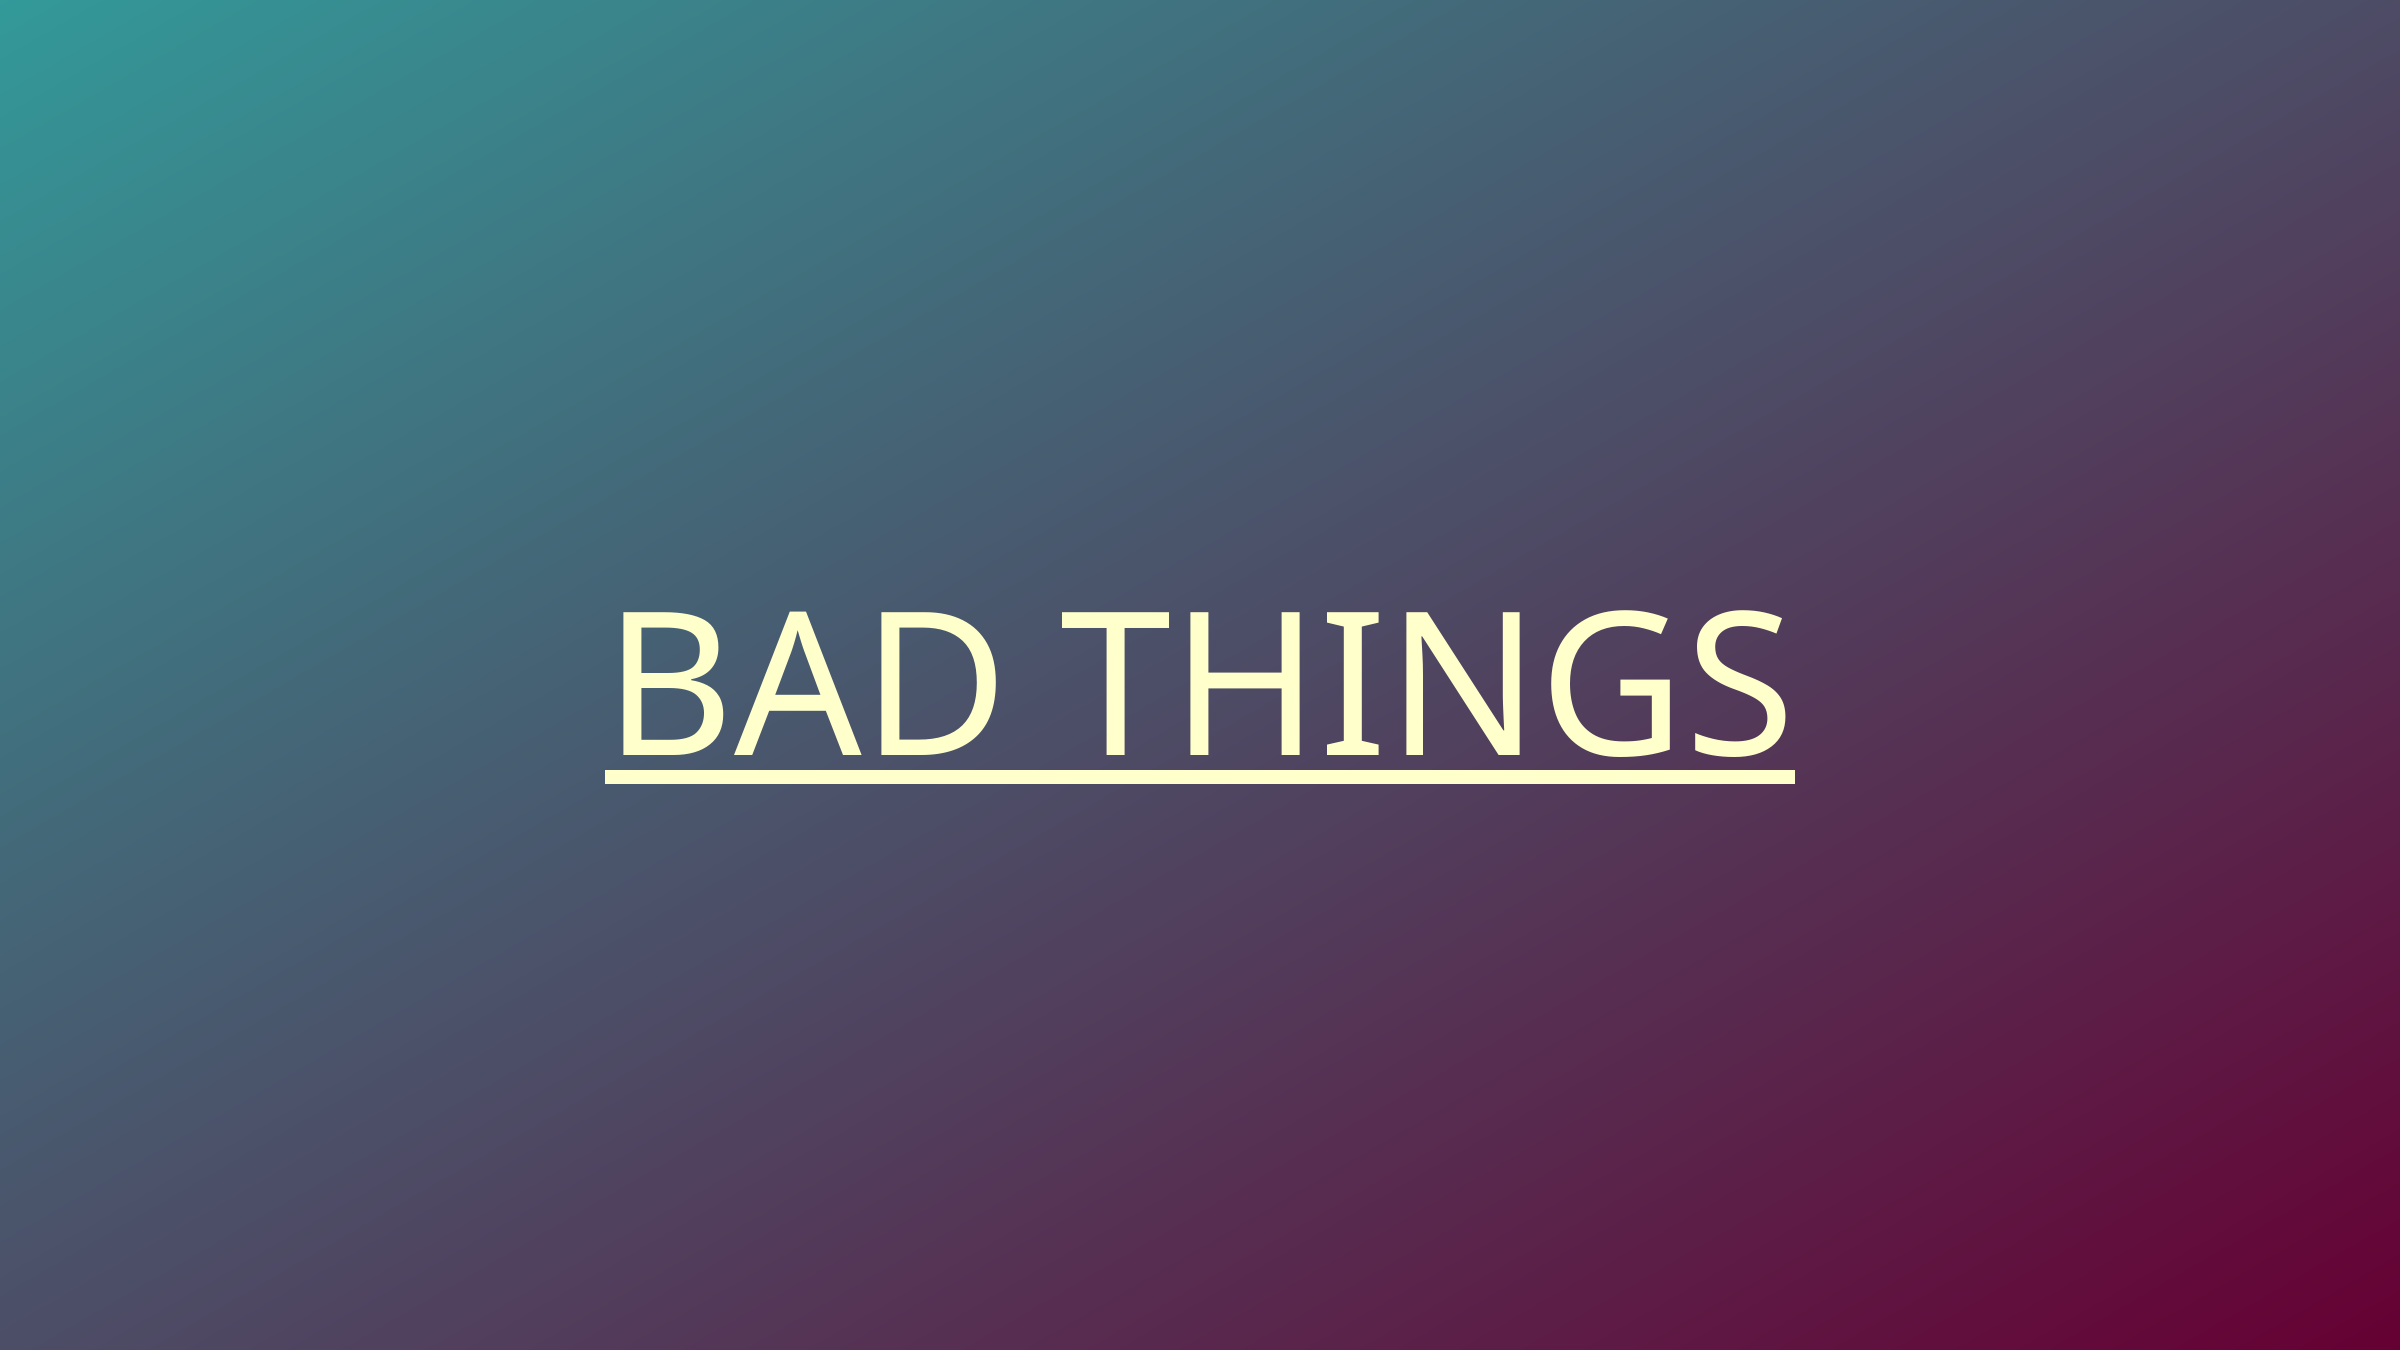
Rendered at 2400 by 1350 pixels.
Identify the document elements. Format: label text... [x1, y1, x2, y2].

text_box BAD THINGS [0, 0, 2400, 1350]
